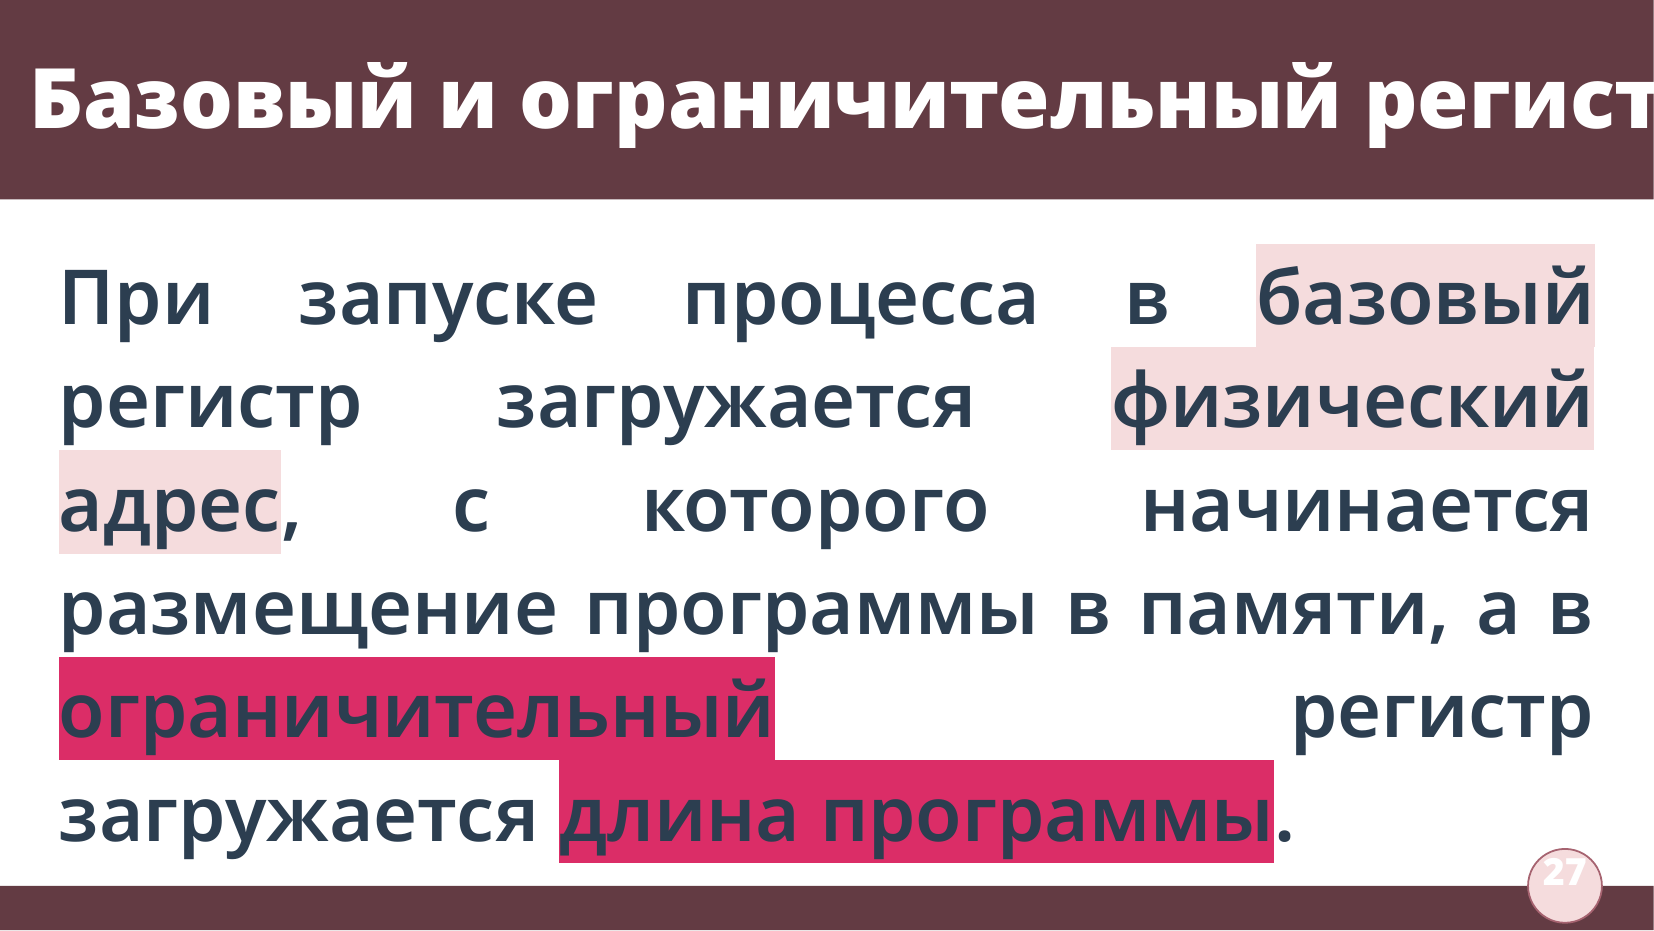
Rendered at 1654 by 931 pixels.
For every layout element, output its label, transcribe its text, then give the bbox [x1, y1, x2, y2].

list При запуске процесса в базовый регистр загружается физический адрес, с которого начинается размещение программы в памяти, а в ограничительный регистр загружается длина программы. [59, 243, 1595, 864]
title Базовый и ограничительный регистры [29, 37, 1654, 155]
